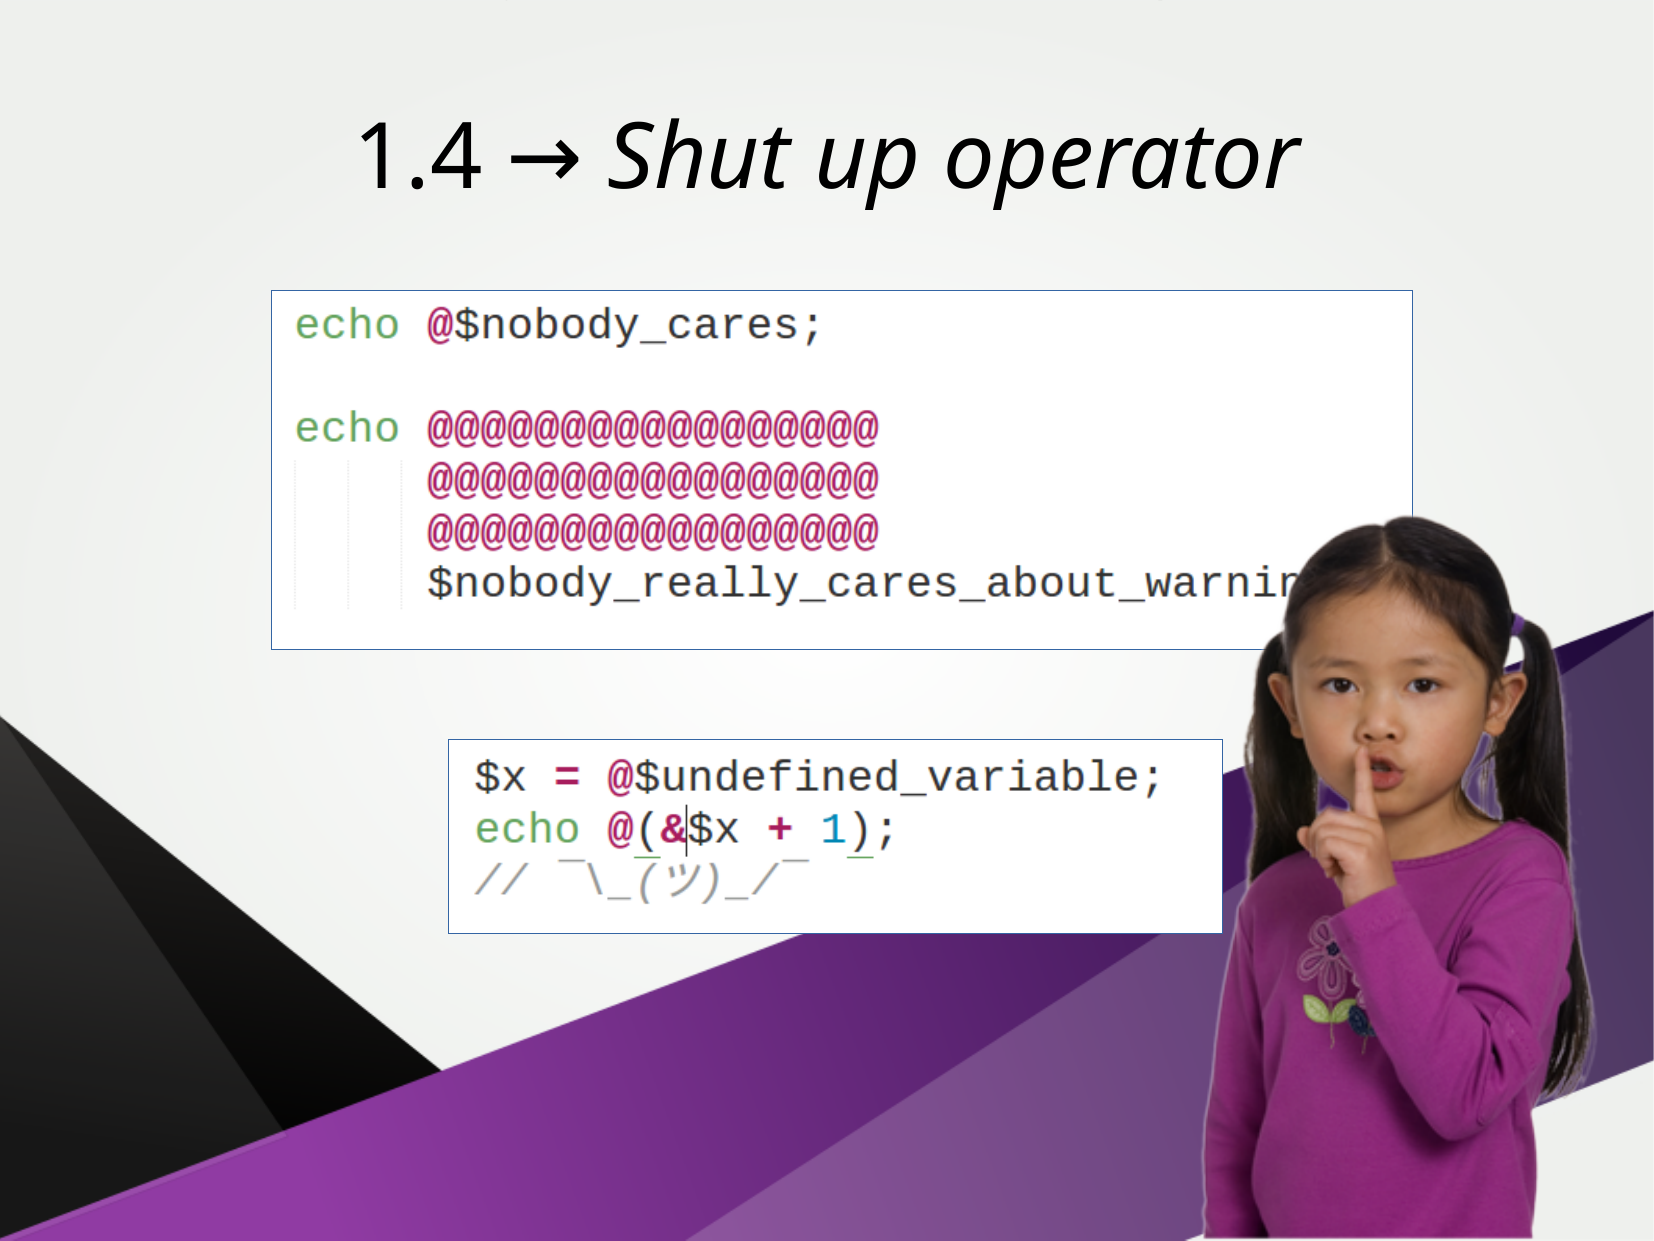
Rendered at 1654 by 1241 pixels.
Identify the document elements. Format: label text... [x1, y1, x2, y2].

picture [0, 0, 1654, 1241]
title 1.4 → Shut up operator [82, 49, 1571, 257]
